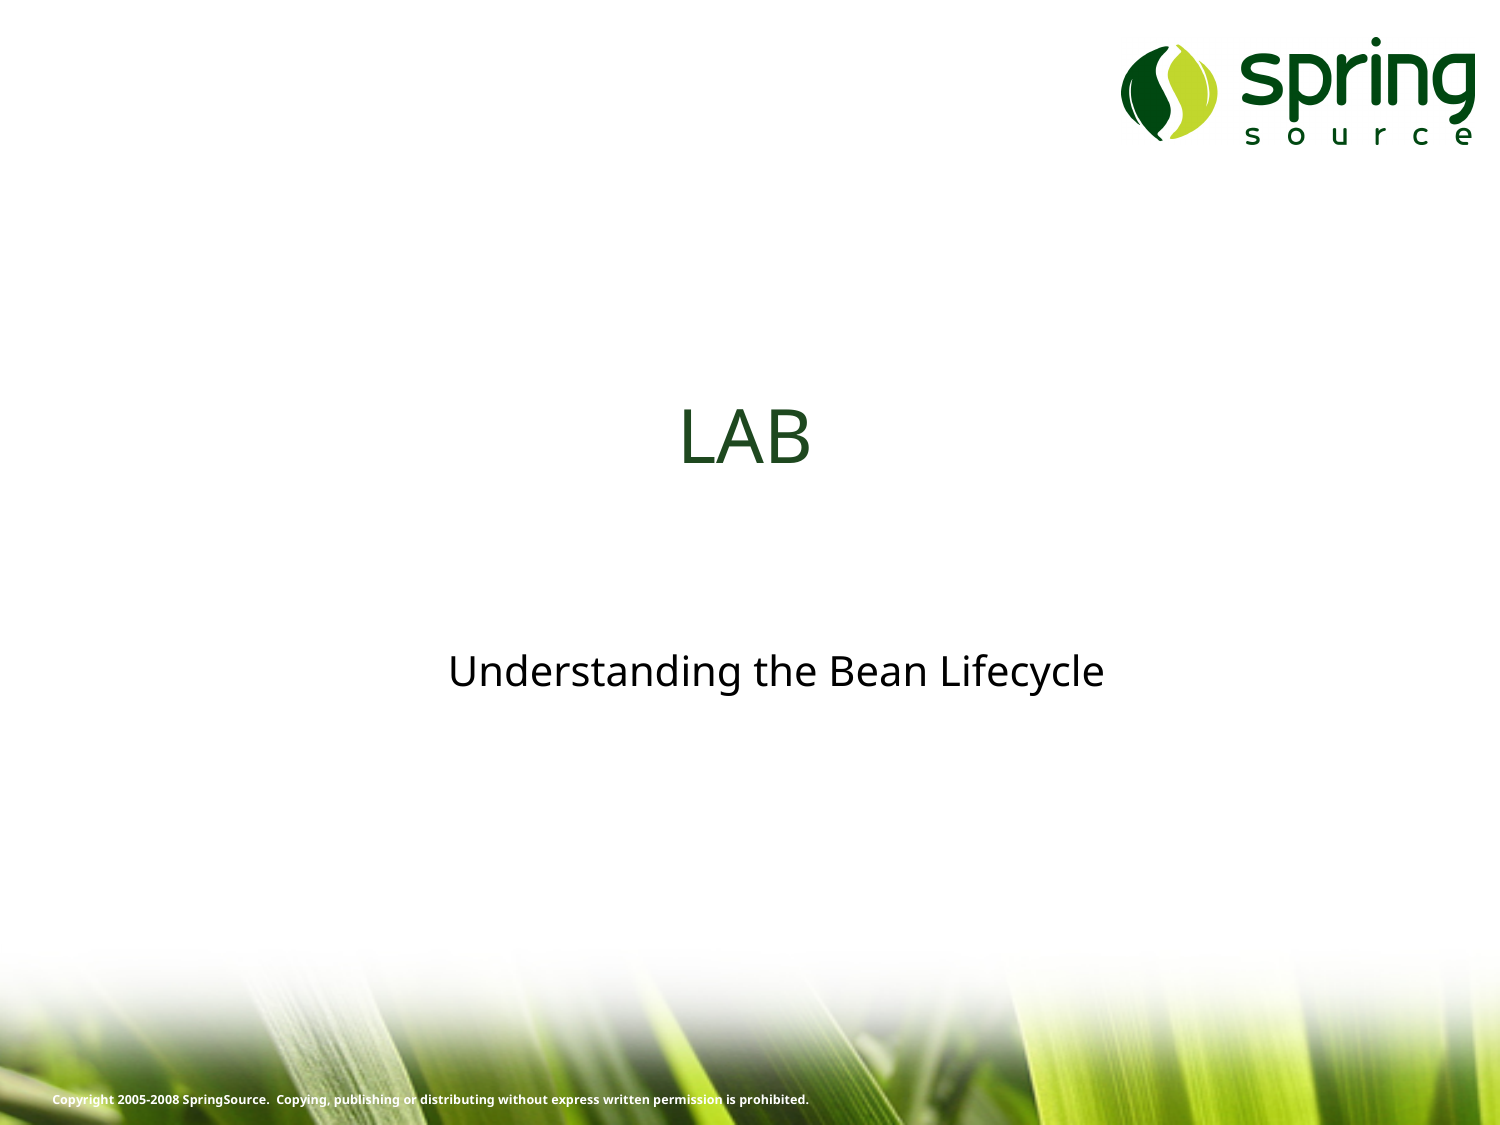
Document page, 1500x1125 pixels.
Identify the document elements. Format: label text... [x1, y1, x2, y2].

picture [1121, 37, 1475, 145]
subtitle Understanding the Bean Lifecycle [214, 499, 1265, 788]
picture [0, 944, 1500, 1125]
title LAB [107, 340, 1383, 529]
